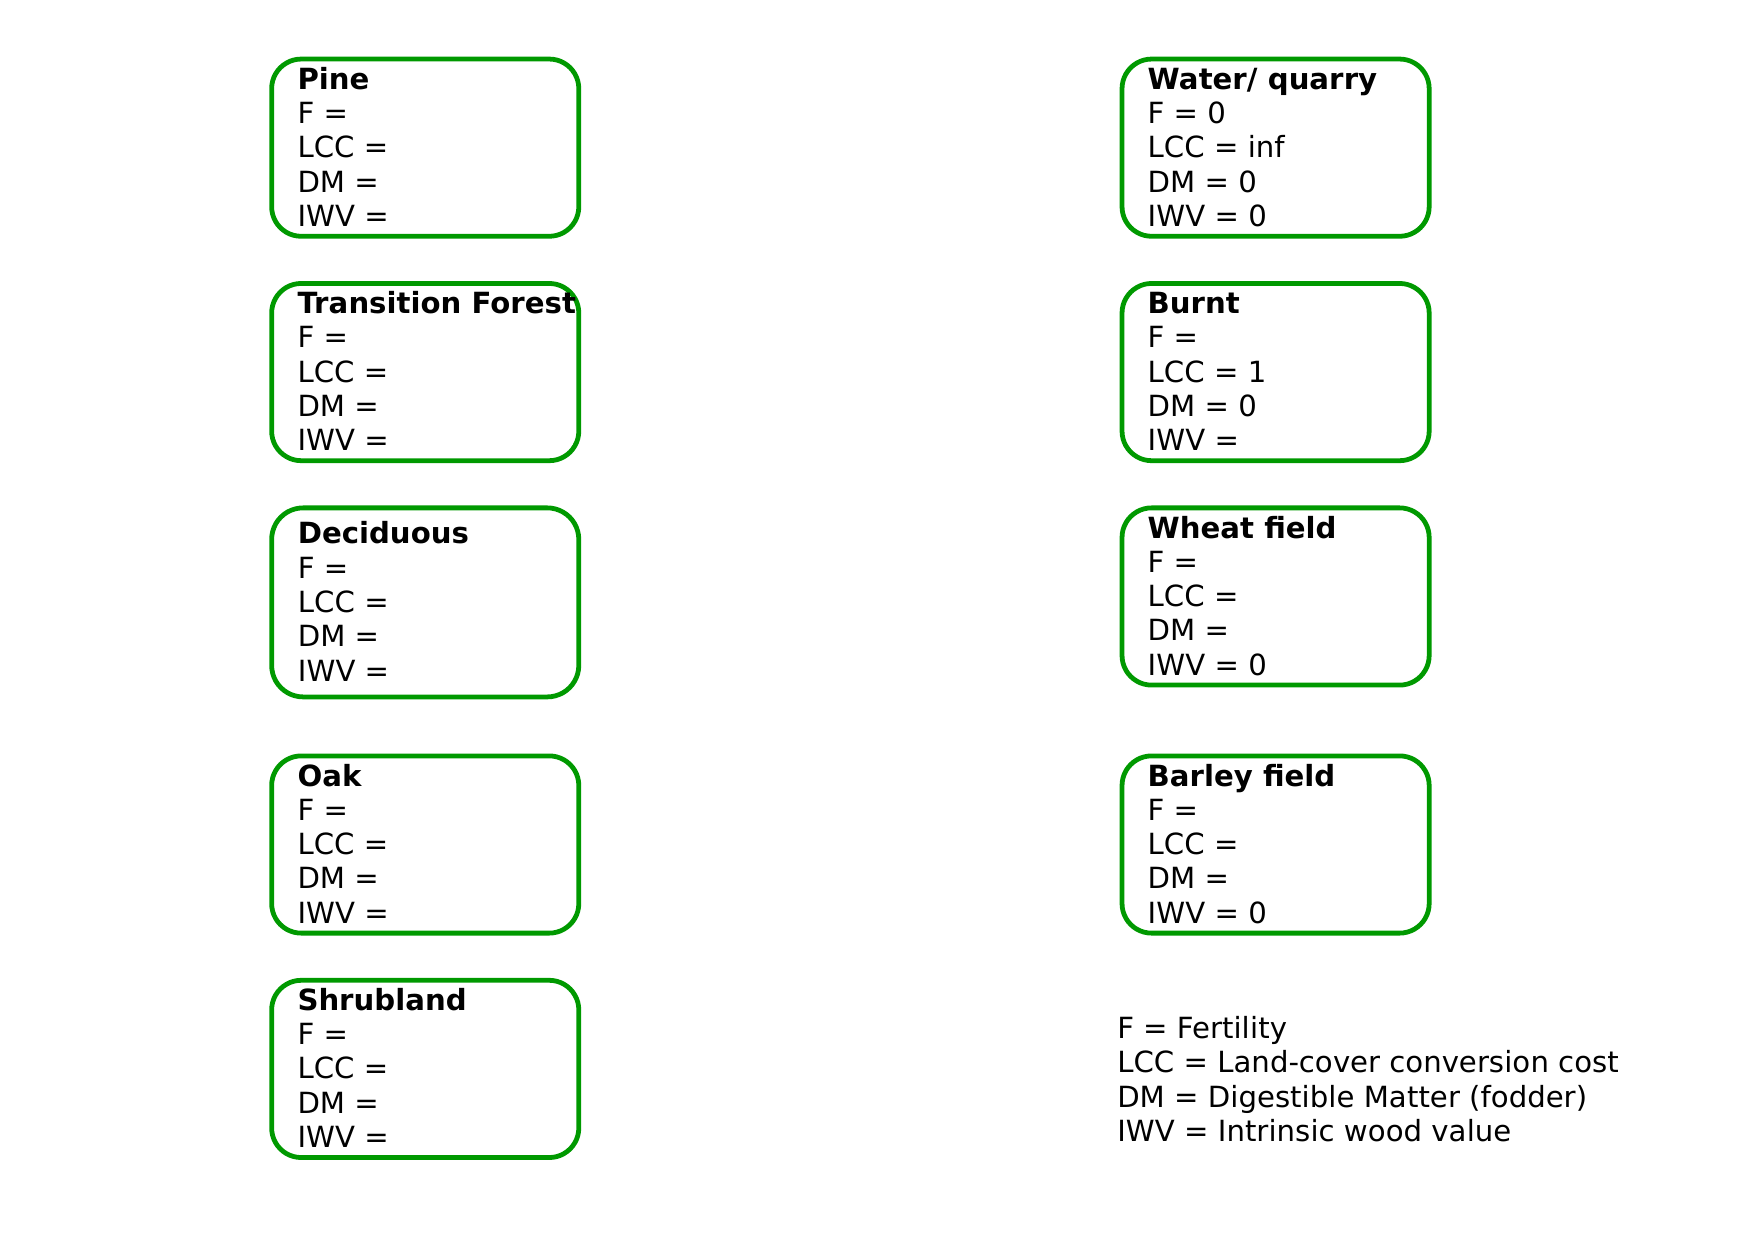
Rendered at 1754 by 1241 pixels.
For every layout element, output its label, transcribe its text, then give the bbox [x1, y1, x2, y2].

text_box Water/ quarry F = 0 LCC = inf DM = 0 IWV = 0 [1122, 59, 1430, 237]
text_box Shrubland F = LCC = DM = IWV = [271, 980, 579, 1158]
text_box Oak F = LCC = DM = IWV = [271, 755, 579, 934]
text_box Burnt F = LCC = 1 DM = 0 IWV = [1122, 283, 1430, 461]
text_box Transition Forest F = LCC = DM = IWV = [271, 283, 579, 461]
text_box Barley field F = LCC = DM = IWV = 0 [1122, 755, 1430, 934]
text_box F = Fertility LCC = Land-cover conversion cost DM = Digestible Matter (fodder) IWV = Intrinsic wood value [1102, 1003, 1695, 1191]
text_box Deciduous F = LCC = DM = IWV = [271, 507, 579, 697]
text_box Wheat field F = LCC = DM = IWV = 0 [1122, 507, 1430, 686]
text_box Pine F = LCC = DM = IWV = [271, 59, 579, 237]
